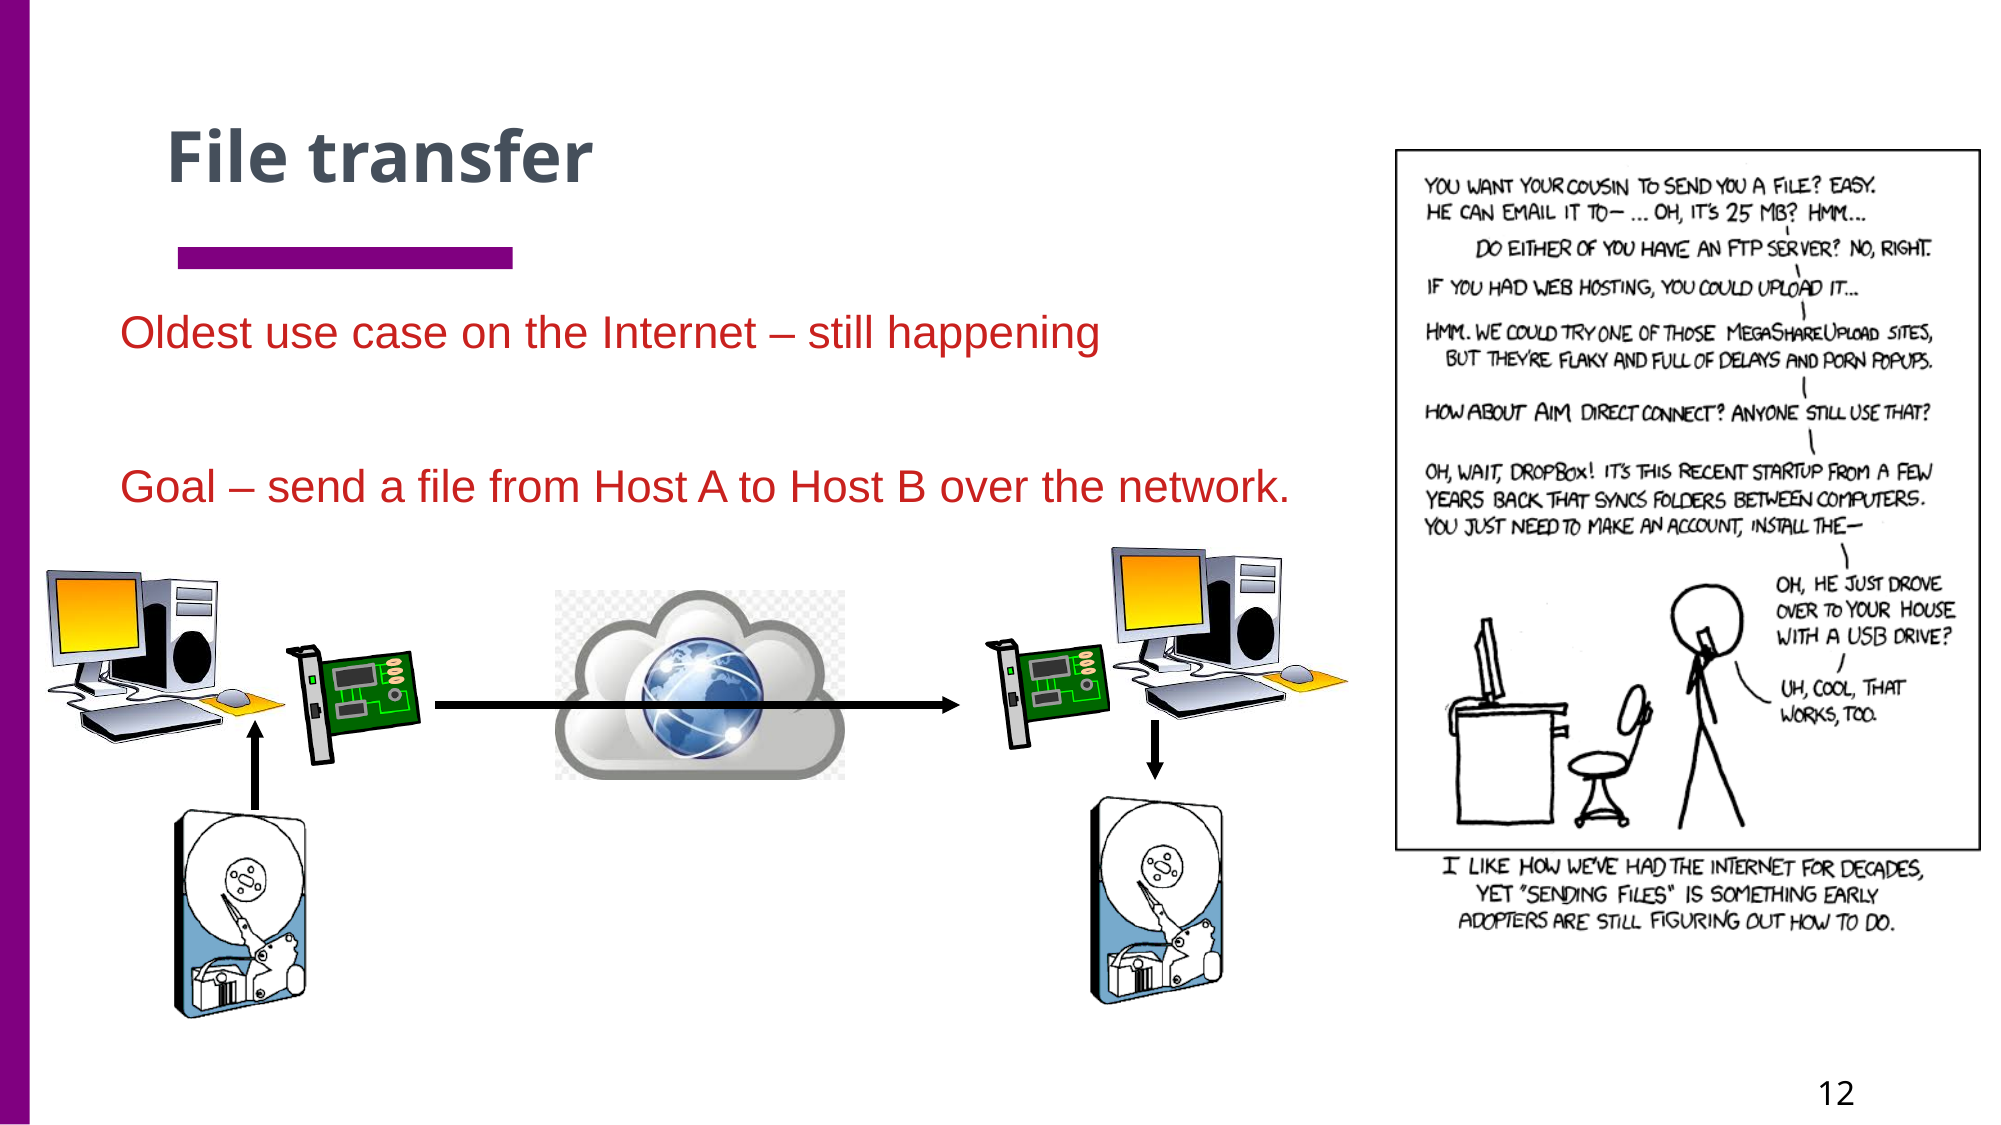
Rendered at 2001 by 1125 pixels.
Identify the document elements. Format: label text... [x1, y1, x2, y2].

text_box Oldest use case on the Internet – still happening Goal – send a file from Host A to Host B over the network. [105, 299, 1516, 1125]
picture [985, 547, 1349, 751]
picture [1051, 796, 1261, 1006]
picture [555, 590, 845, 701]
text_box File transfer [151, 0, 1849, 212]
picture [135, 809, 344, 1019]
picture [1395, 149, 1981, 939]
picture [45, 570, 421, 766]
picture [555, 709, 845, 781]
